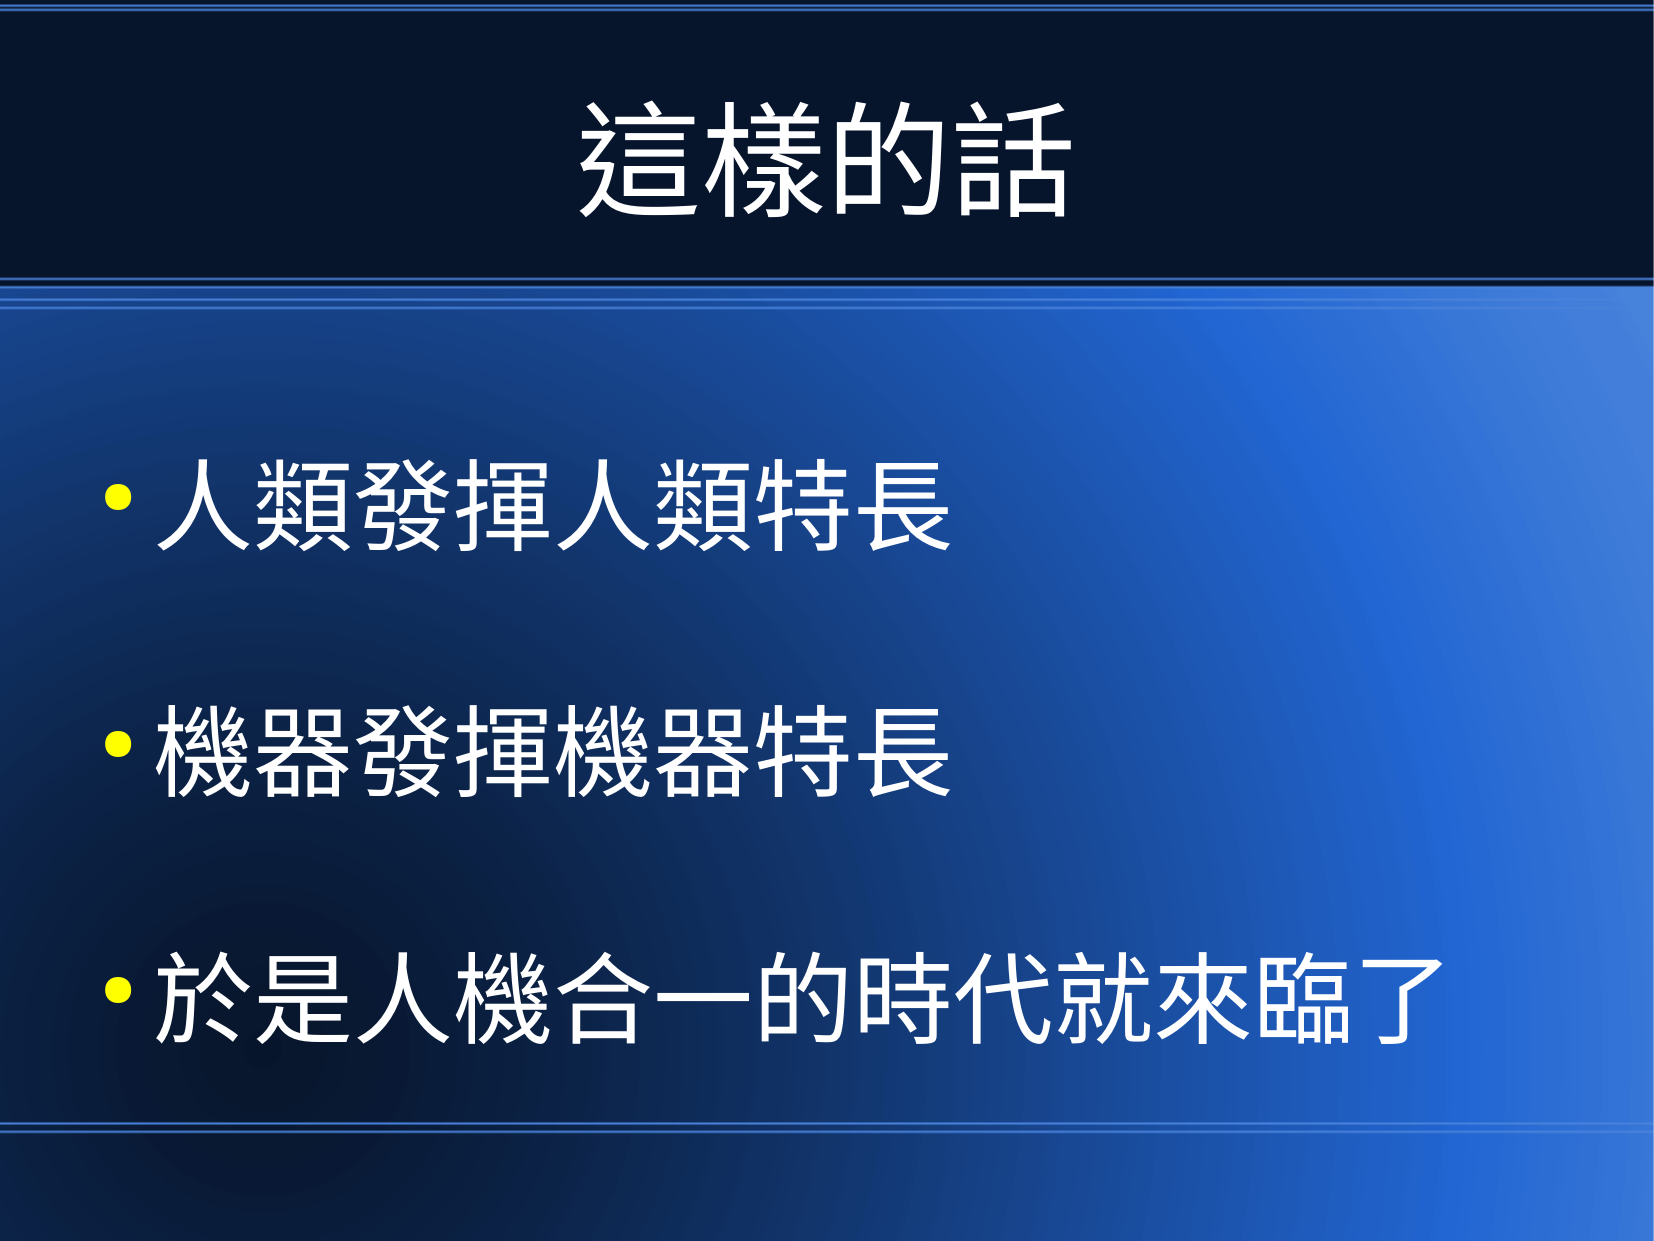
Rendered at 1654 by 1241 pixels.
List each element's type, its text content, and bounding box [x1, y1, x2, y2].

picture [0, 0, 1654, 1241]
title 這樣的話 [82, 49, 1571, 257]
list 人類發揮人類特長 機器發揮機器特長 於是人機合一的時代就來臨了 [82, 355, 1571, 1241]
